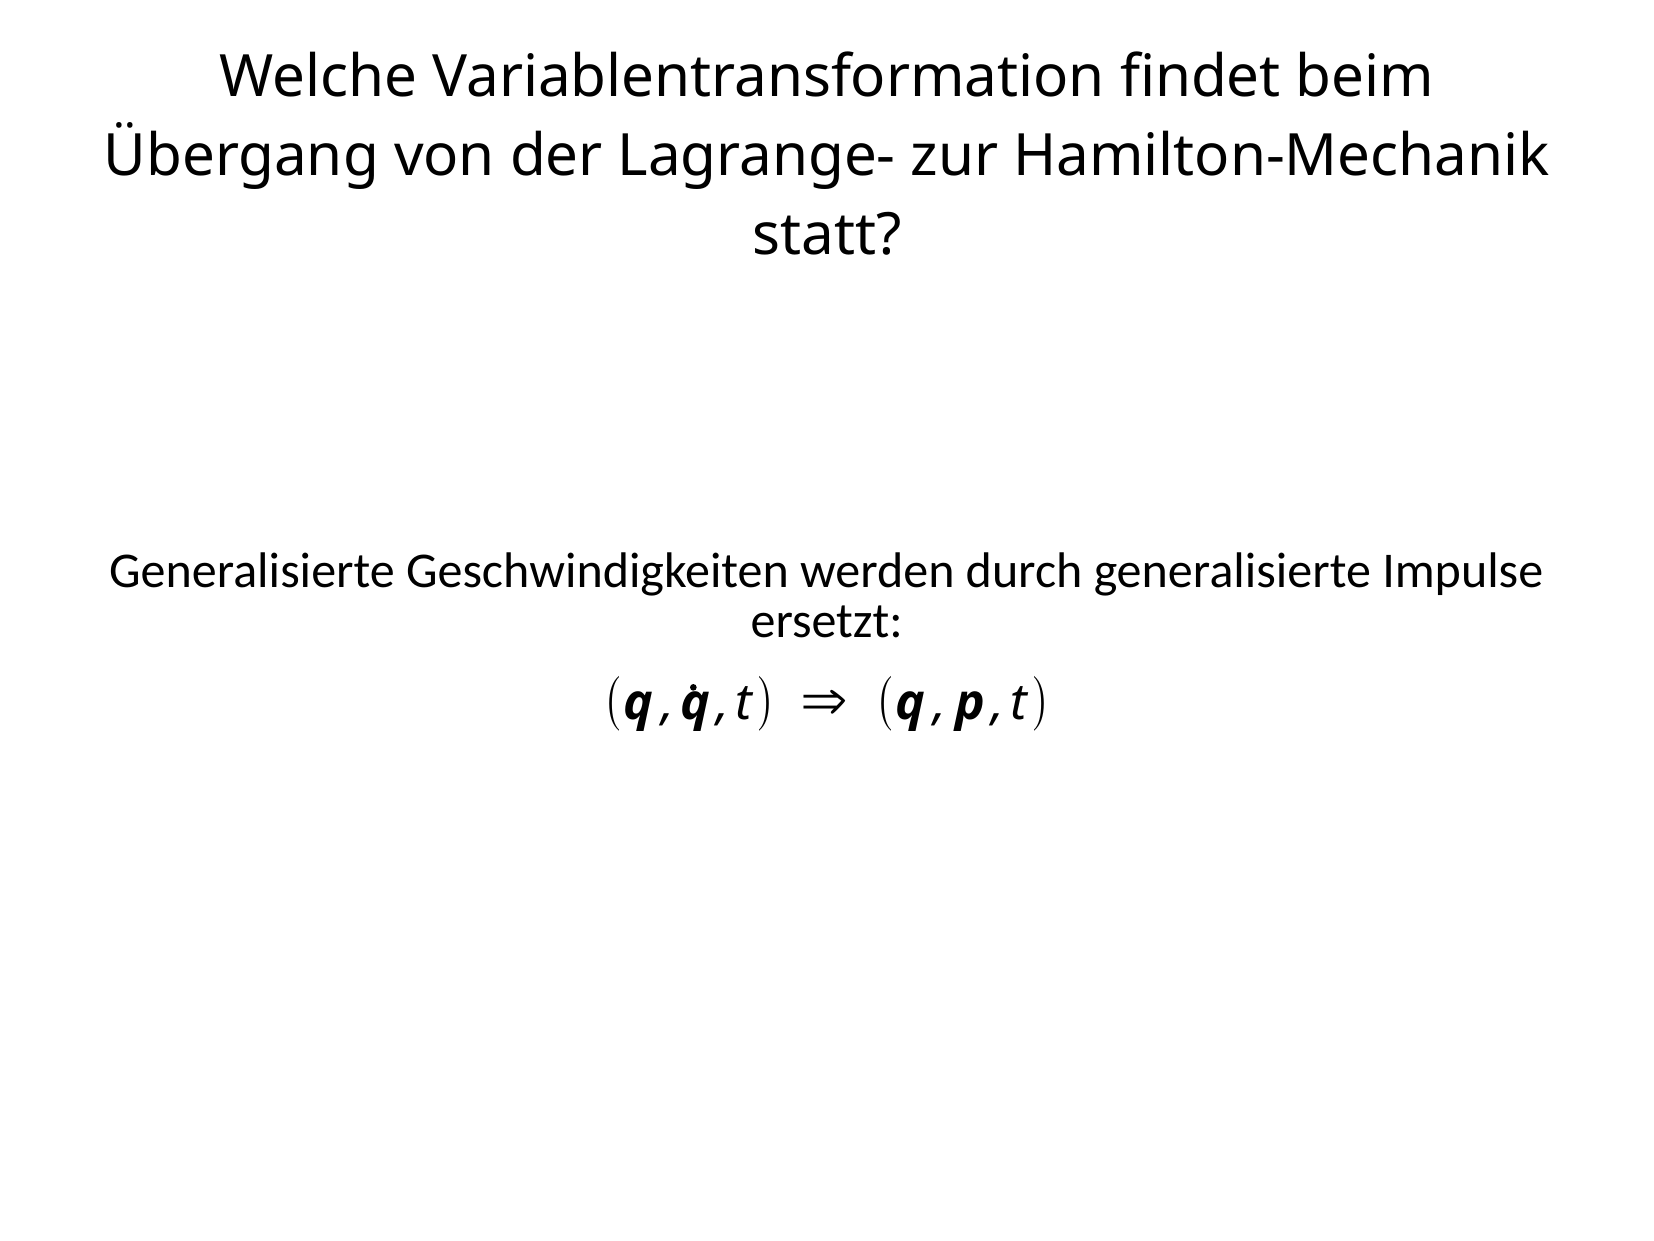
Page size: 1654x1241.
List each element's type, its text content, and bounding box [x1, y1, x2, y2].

chart [599, 672, 1055, 734]
subtitle Generalisierte Geschwindigkeiten werden durch generalisierte Impulse ersetzt: [82, 290, 1571, 1010]
title Welche Variablentransformation findet beim Übergang von der Lagrange- zur Hamilton-Mechanik statt? [82, 49, 1571, 257]
